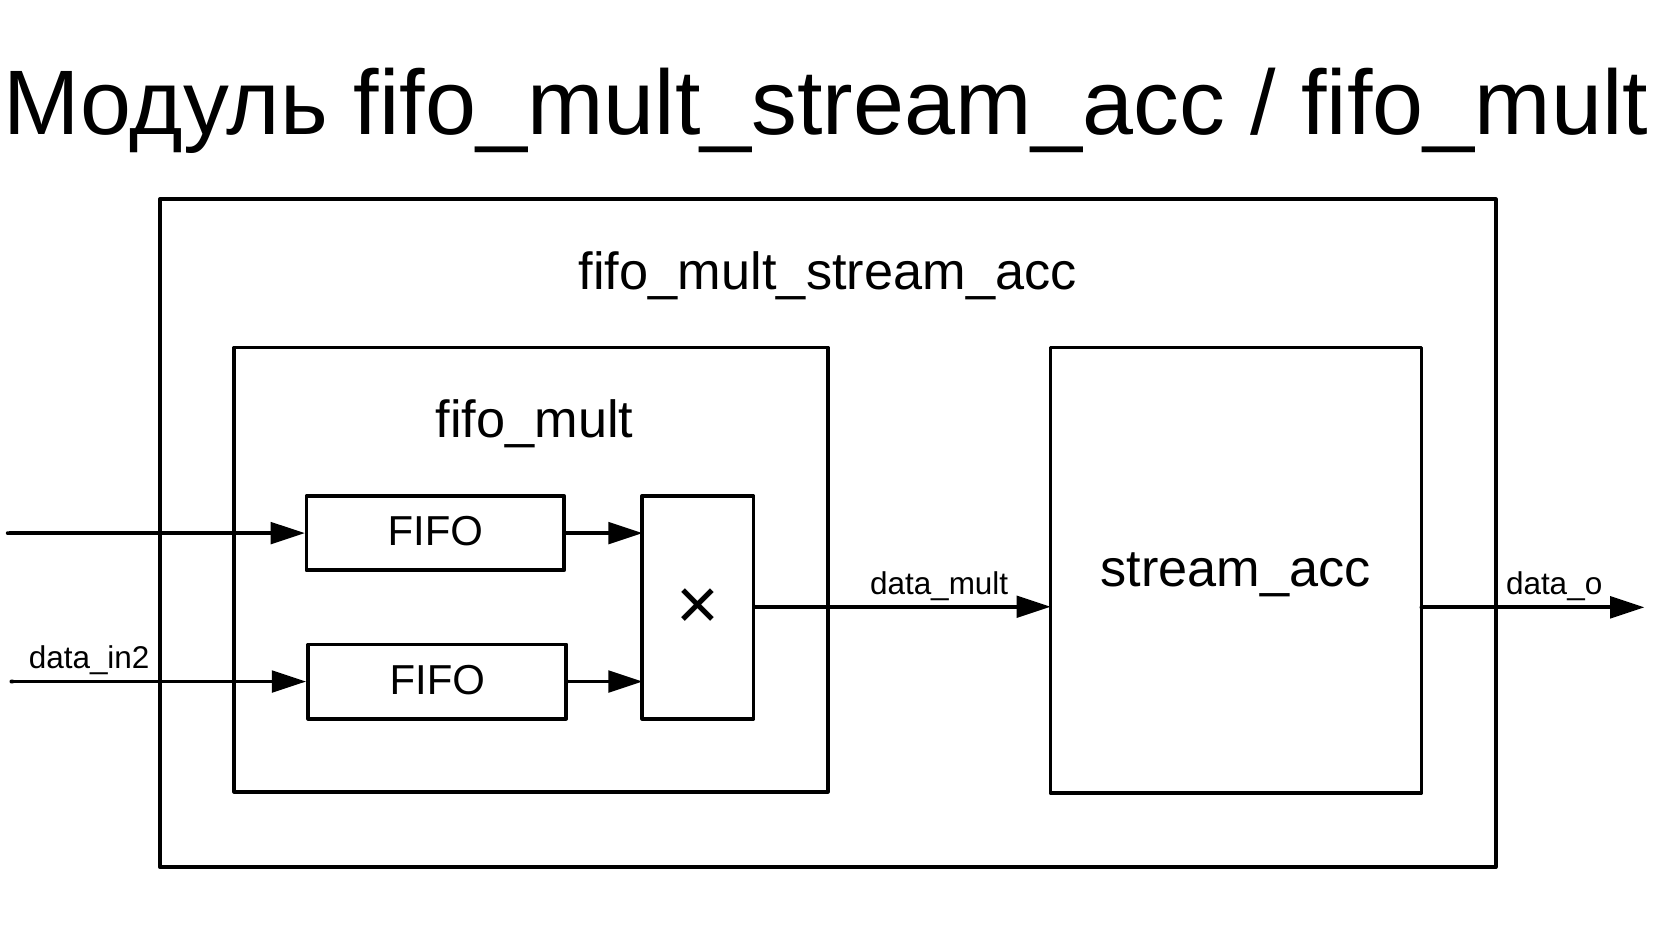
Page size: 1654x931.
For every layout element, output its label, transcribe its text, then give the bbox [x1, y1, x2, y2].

title Модуль fifo_mult_stream_acc / fifo_mult [0, 0, 1654, 206]
picture [0, 191, 1651, 875]
